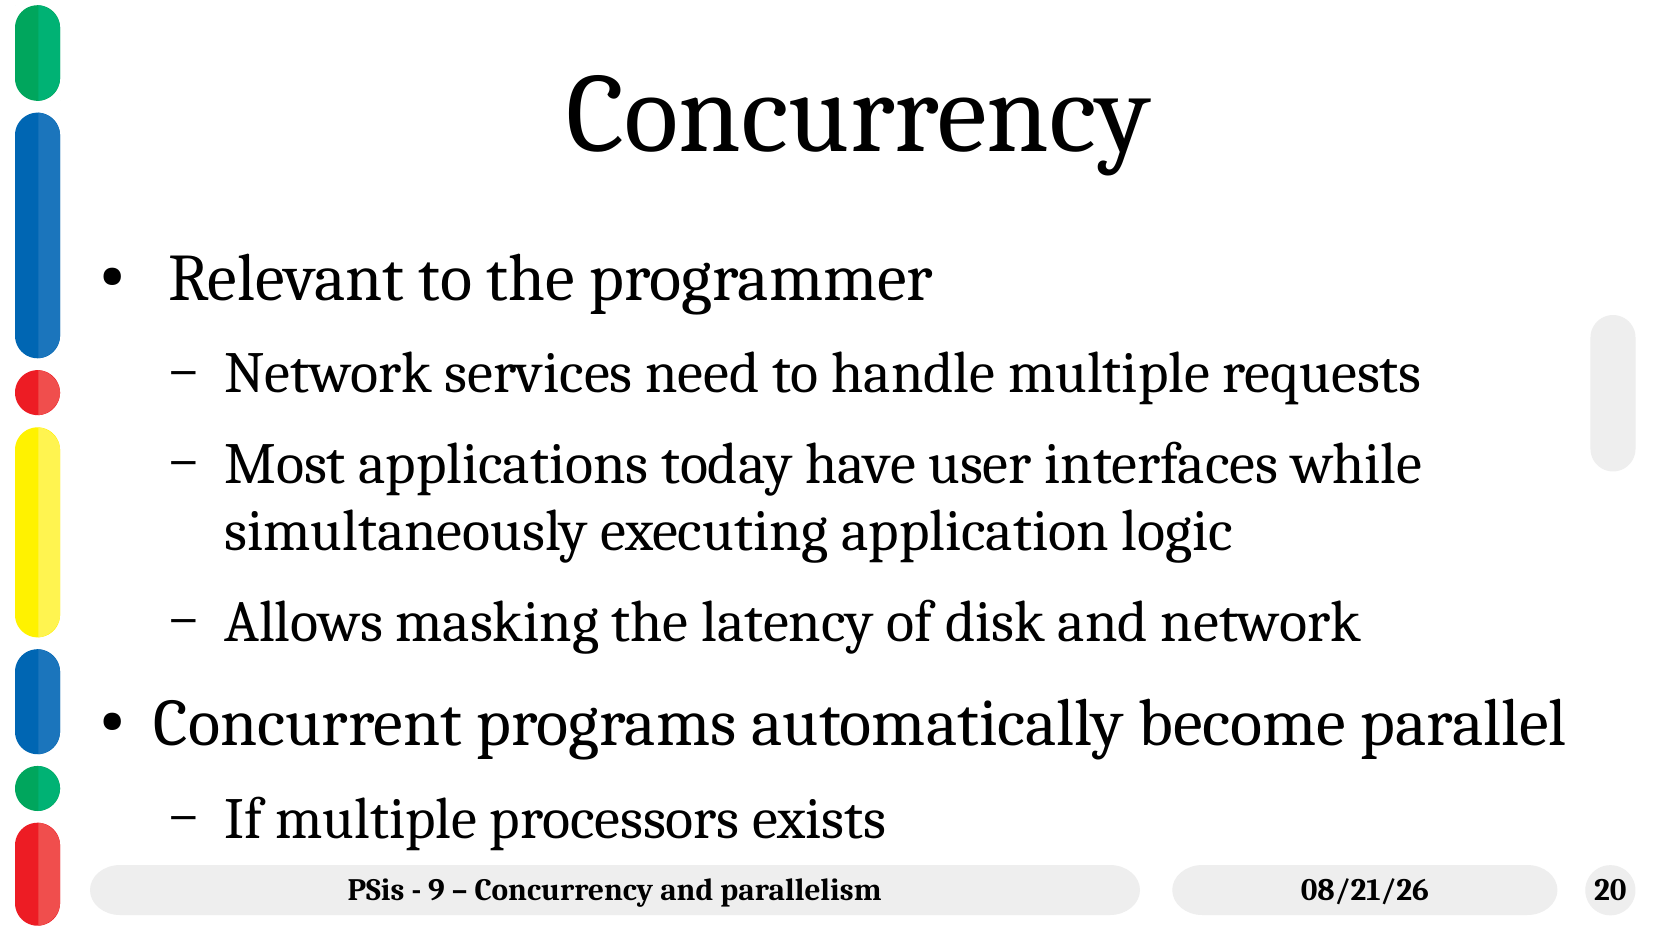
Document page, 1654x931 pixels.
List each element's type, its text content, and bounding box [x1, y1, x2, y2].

list Relevant to the programmer Network services need to handle multiple requests Most applications today have user interfaces while simultaneously executing application logic Allows masking the latency of disk and network Concurrent programs automatically become parallel If multiple processors exists [82, 240, 1571, 866]
title Concurrency [82, 37, 1636, 193]
